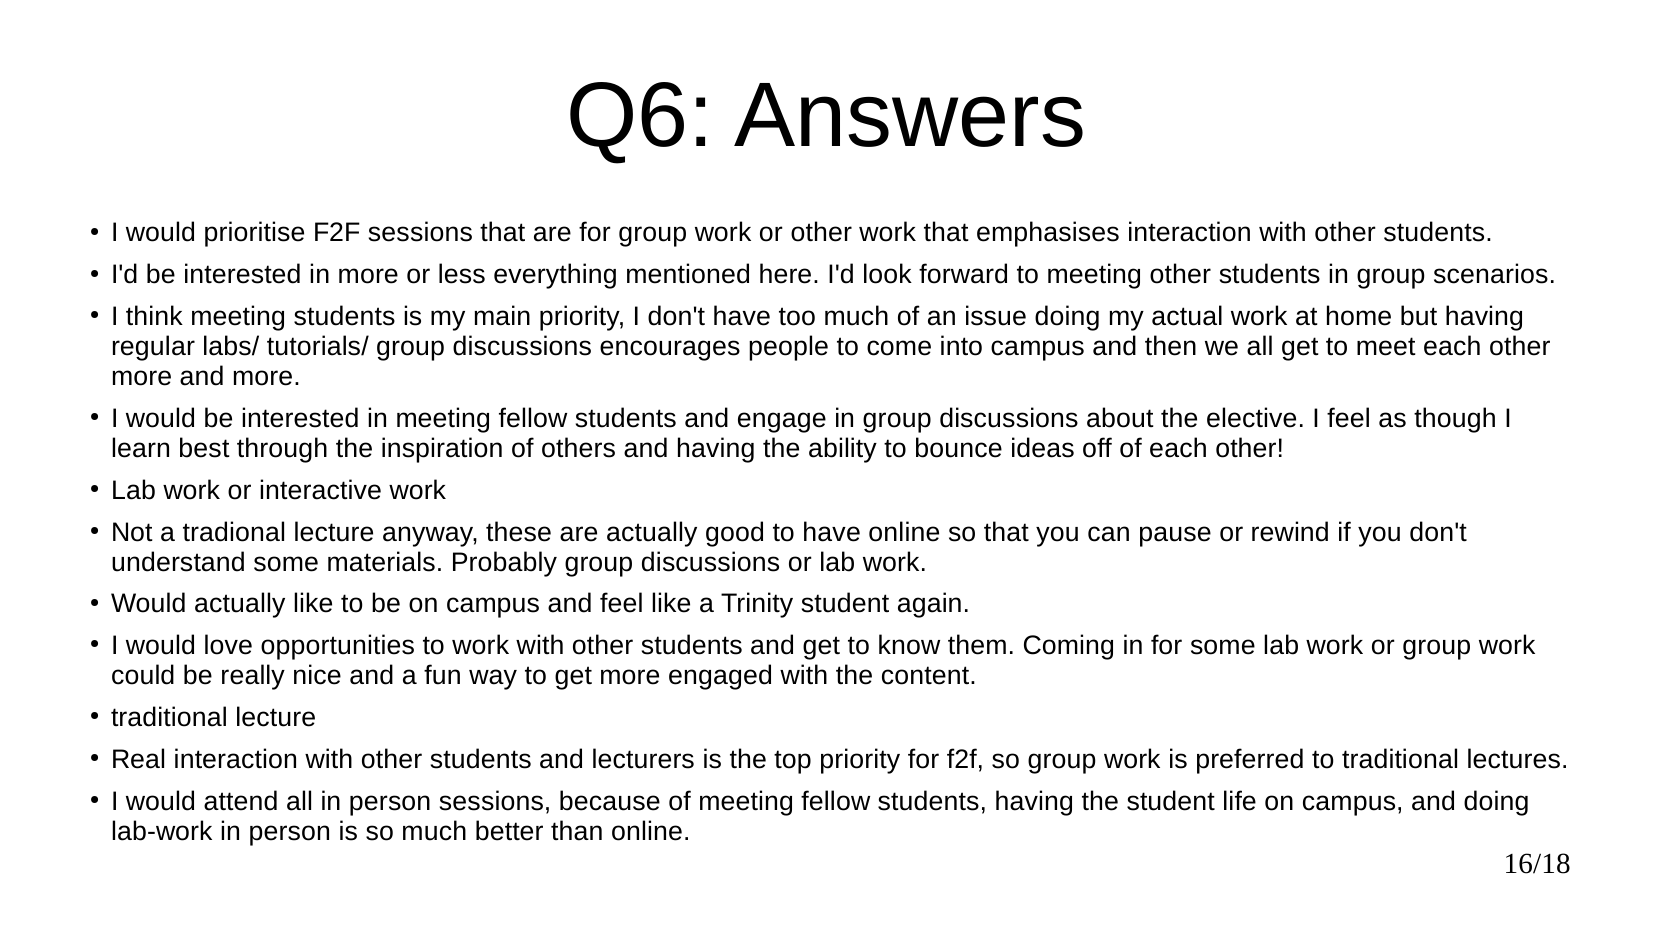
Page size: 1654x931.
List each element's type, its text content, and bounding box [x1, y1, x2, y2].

title Q6: Answers [82, 37, 1571, 193]
list I would prioritise F2F sessions that are for group work or other work that emphasises interaction with other students. I'd be interested in more or less everything mentioned here. I'd look forward to meeting other students in group scenarios. I think meeting students is my main priority, I don't have too much of an issue doing my actual work at home but having regular labs/ tutorials/ group discussions encourages people to come into campus and then we all get to meet each other more and more. I would be interested in meeting fellow students and engage in group discussions about the elective. I feel as though I learn best through the inspiration of others and having the ability to bounce ideas off of each other! Lab work or interactive work Not a tradional lecture anyway, these are actually good to have online so that you can pause or rewind if you don't understand some materials. Probably group discussions or lab work. Would actually like to be on campus and feel like a Trinity student again. I would love opportunities to work with other students and get to know them. Coming in for some lab work or group work could be really nice and a fun way to get more engaged with the content. traditional lecture Real interaction with other students and lecturers is the top priority for f2f, so group work is preferred to traditional lectures. I would attend all in person sessions, because of meeting fellow students, having the student life on campus, and doing lab-work in person is so much better than online. [82, 217, 1571, 886]
